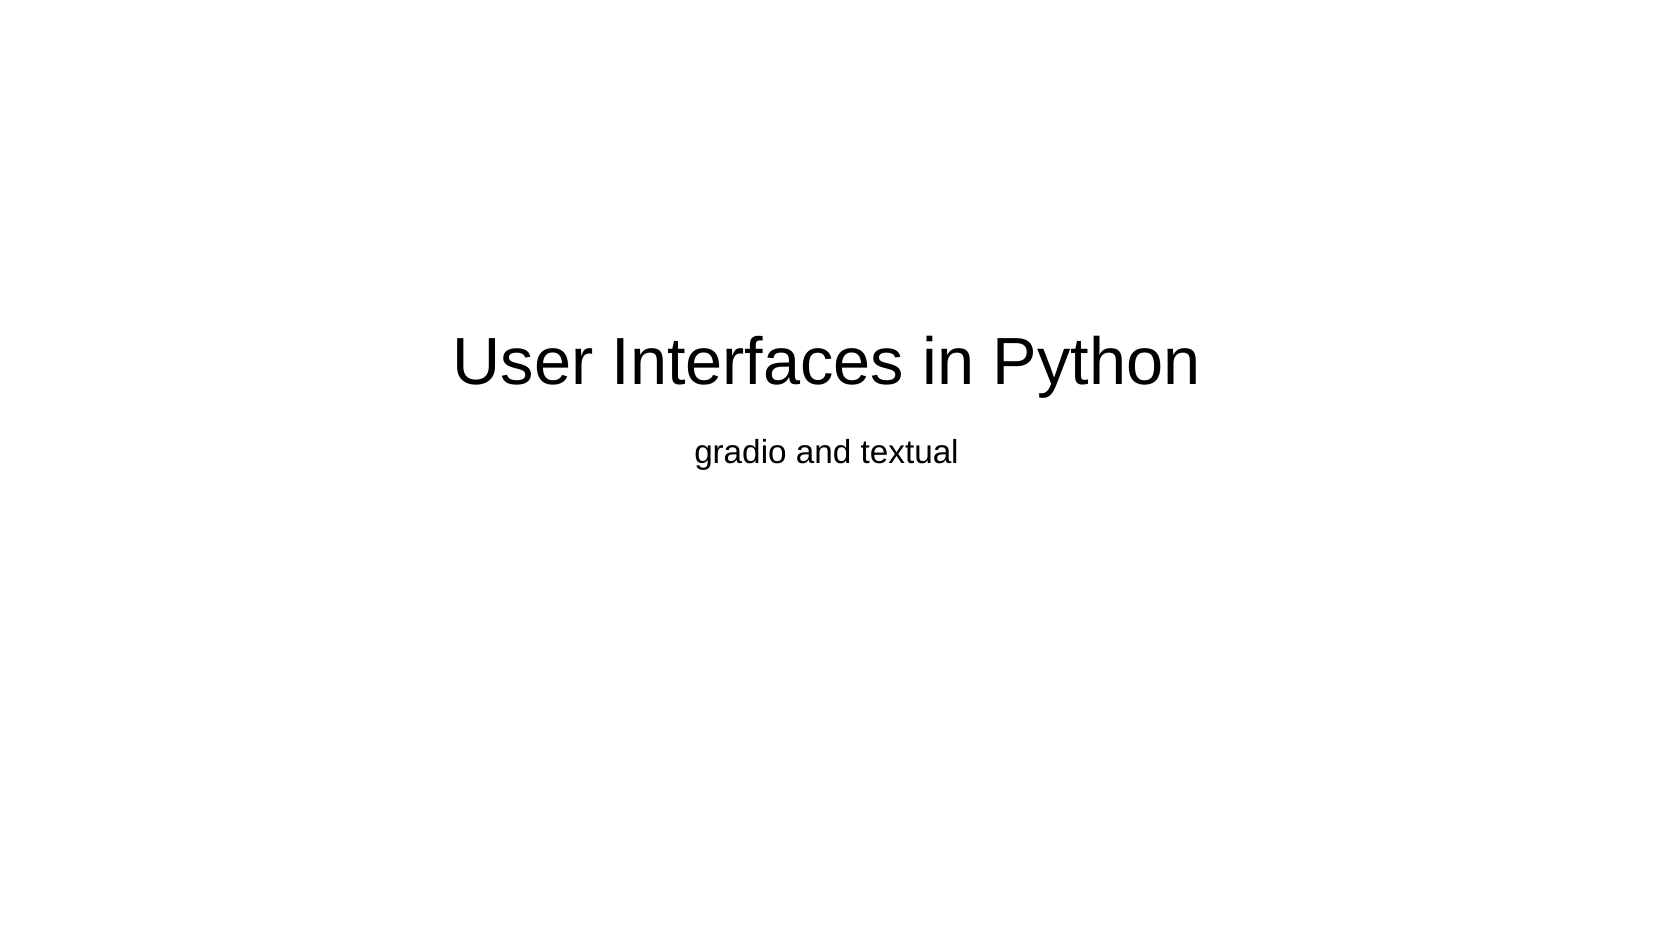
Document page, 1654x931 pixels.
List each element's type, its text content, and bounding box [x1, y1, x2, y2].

subtitle User Interfaces in Python gradio and textual [82, 37, 1571, 757]
